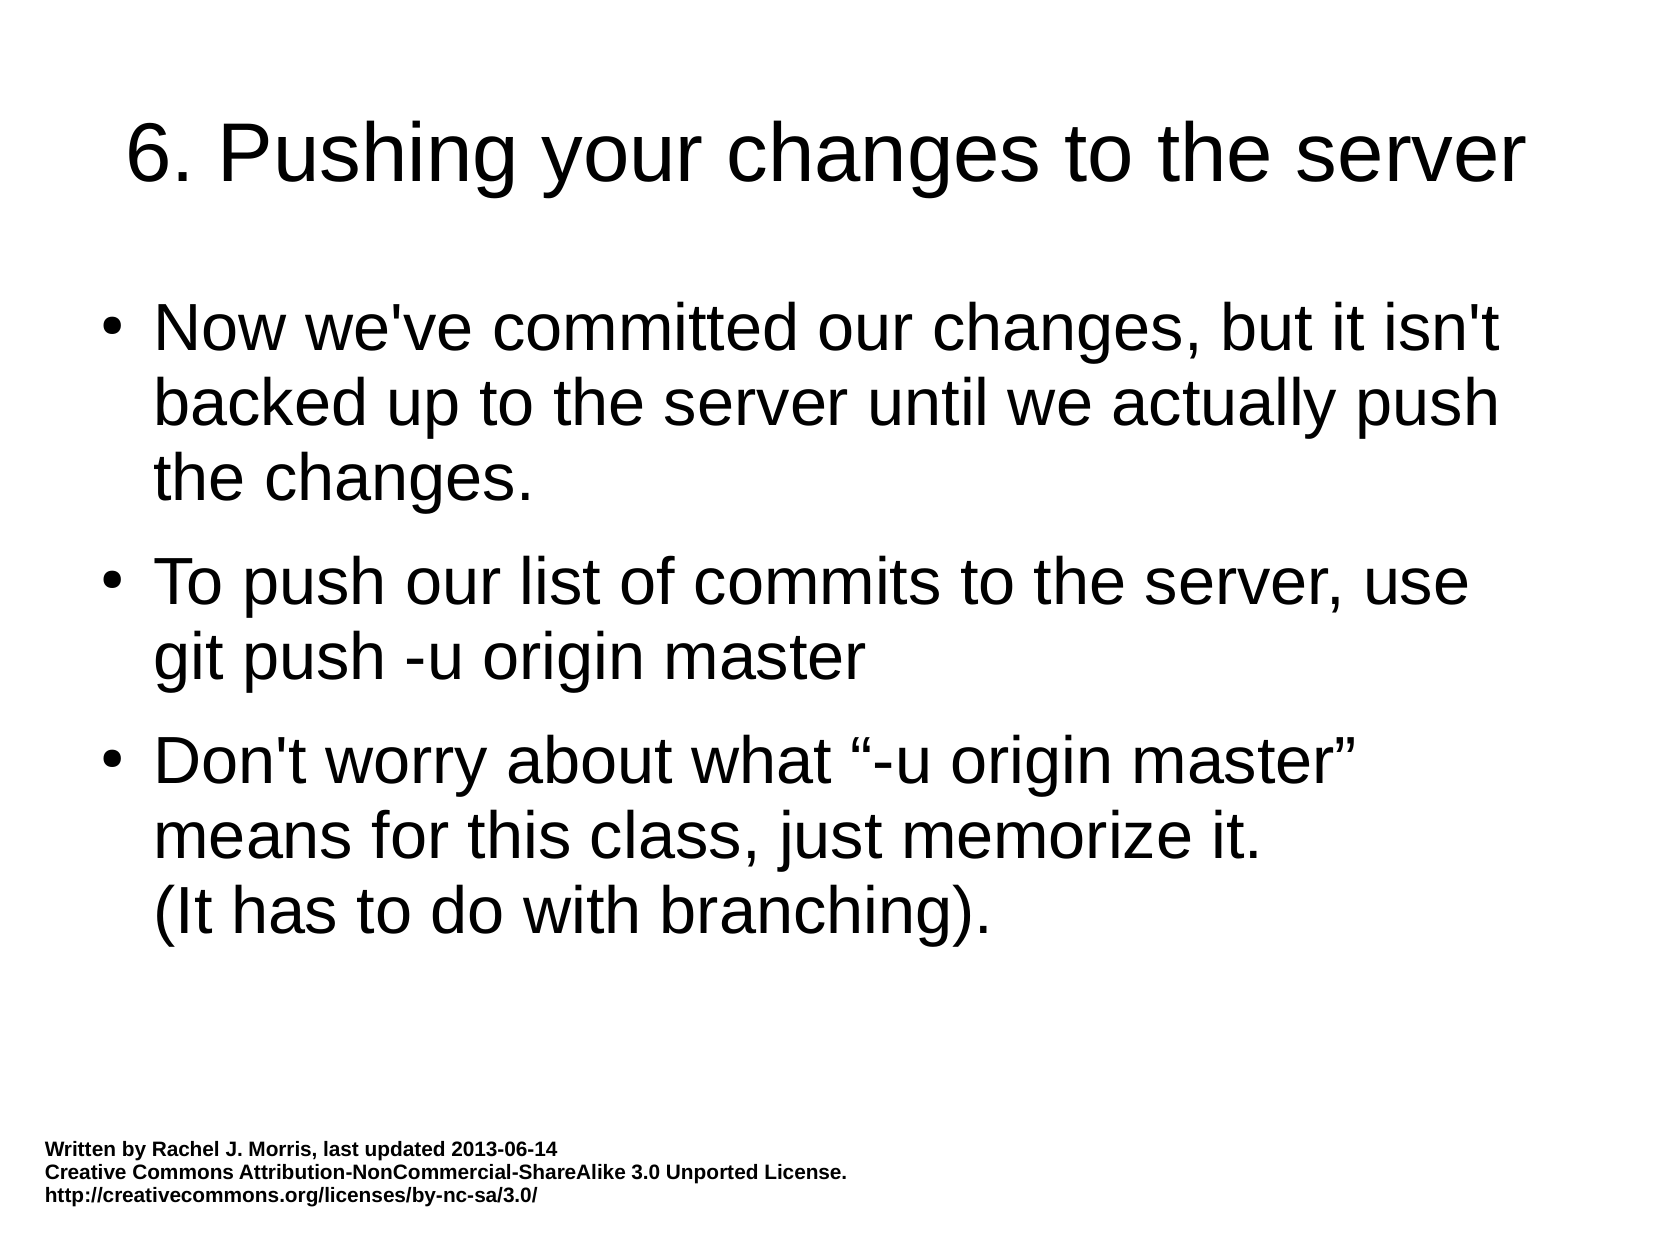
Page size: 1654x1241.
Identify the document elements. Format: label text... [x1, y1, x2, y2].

list Now we've committed our changes, but it isn't backed up to the server until we actually push the changes. To push our list of commits to the server, use git push -u origin master Don't worry about what “-u origin master” means for this class, just memorize it. (It has to do with branching). [82, 290, 1538, 1010]
title 6. Pushing your changes to the server [82, 49, 1571, 257]
